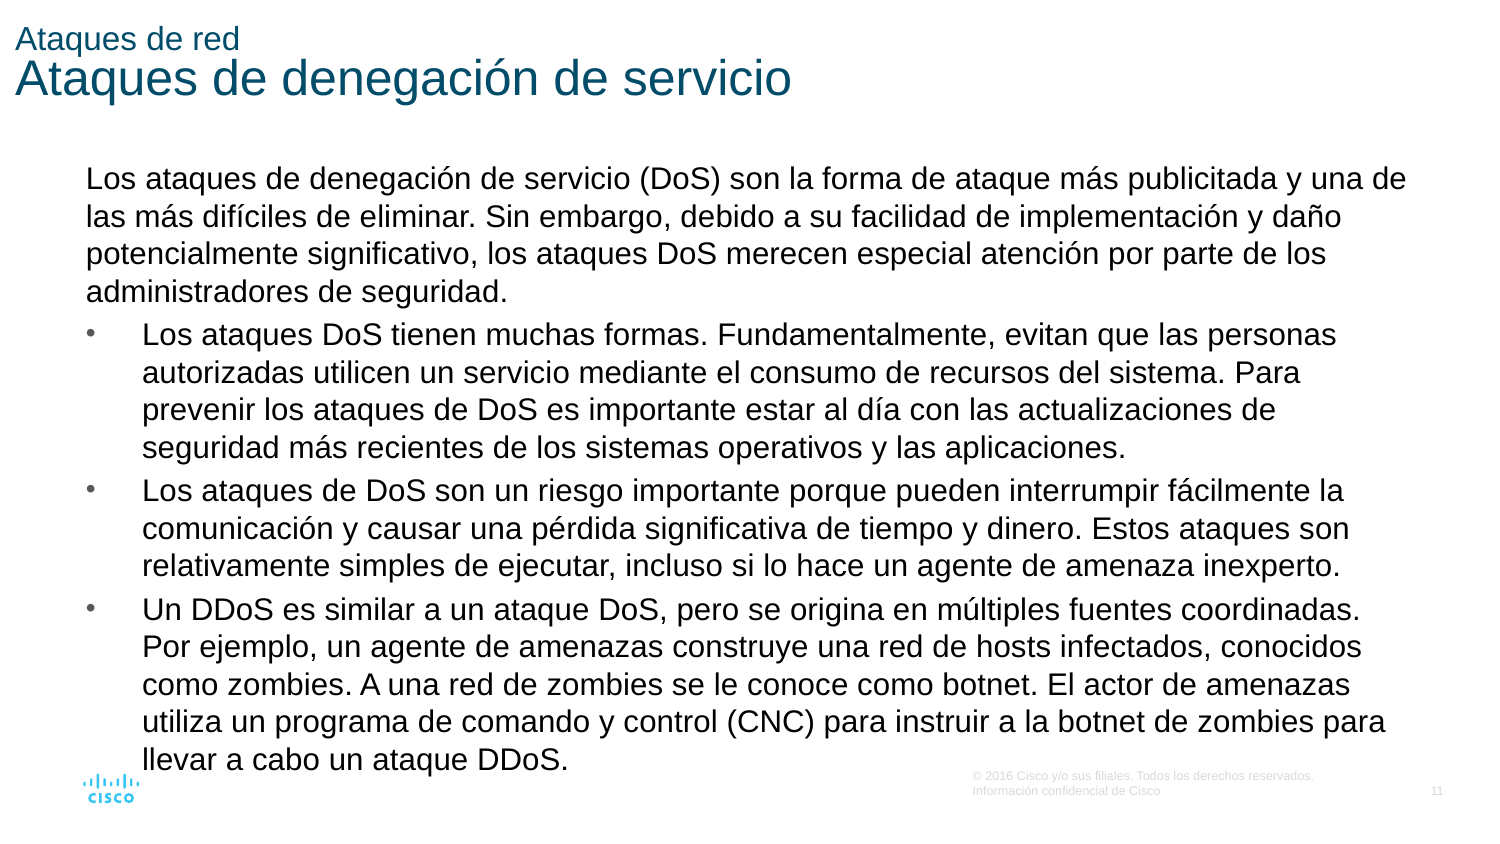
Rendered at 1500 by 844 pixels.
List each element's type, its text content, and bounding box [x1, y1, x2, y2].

title Ataques de red Ataques de denegación de servicio [0, 5, 1369, 126]
list Los ataques de denegación de servicio (DoS) son la forma de ataque más publicitada y una de las más difíciles de eliminar. Sin embargo, debido a su facilidad de implementación y daño potencialmente significativo, los ataques DoS merecen especial atención por parte de los administradores de seguridad. Los ataques DoS tienen muchas formas. Fundamentalmente, evitan que las personas autorizadas utilicen un servicio mediante el consumo de recursos del sistema. Para prevenir los ataques de DoS es importante estar al día con las actualizaciones de seguridad más recientes de los sistemas operativos y las aplicaciones. Los ataques de DoS son un riesgo importante porque pueden interrumpir fácilmente la comunicación y causar una pérdida significativa de tiempo y dinero. Estos ataques son relativamente simples de ejecutar, incluso si lo hace un agente de amenaza inexperto. Un DDoS es similar a un ataque DoS, pero se origina en múltiples fuentes coordinadas. Por ejemplo, un agente de amenazas construye una red de hosts infectados, conocidos como zombies. A una red de zombies se le conoce como botnet. El actor de amenazas utiliza un programa de comando y control (CNC) para instruir a la botnet de zombies para llevar a cabo un ataque DDoS. [70, 150, 1430, 751]
